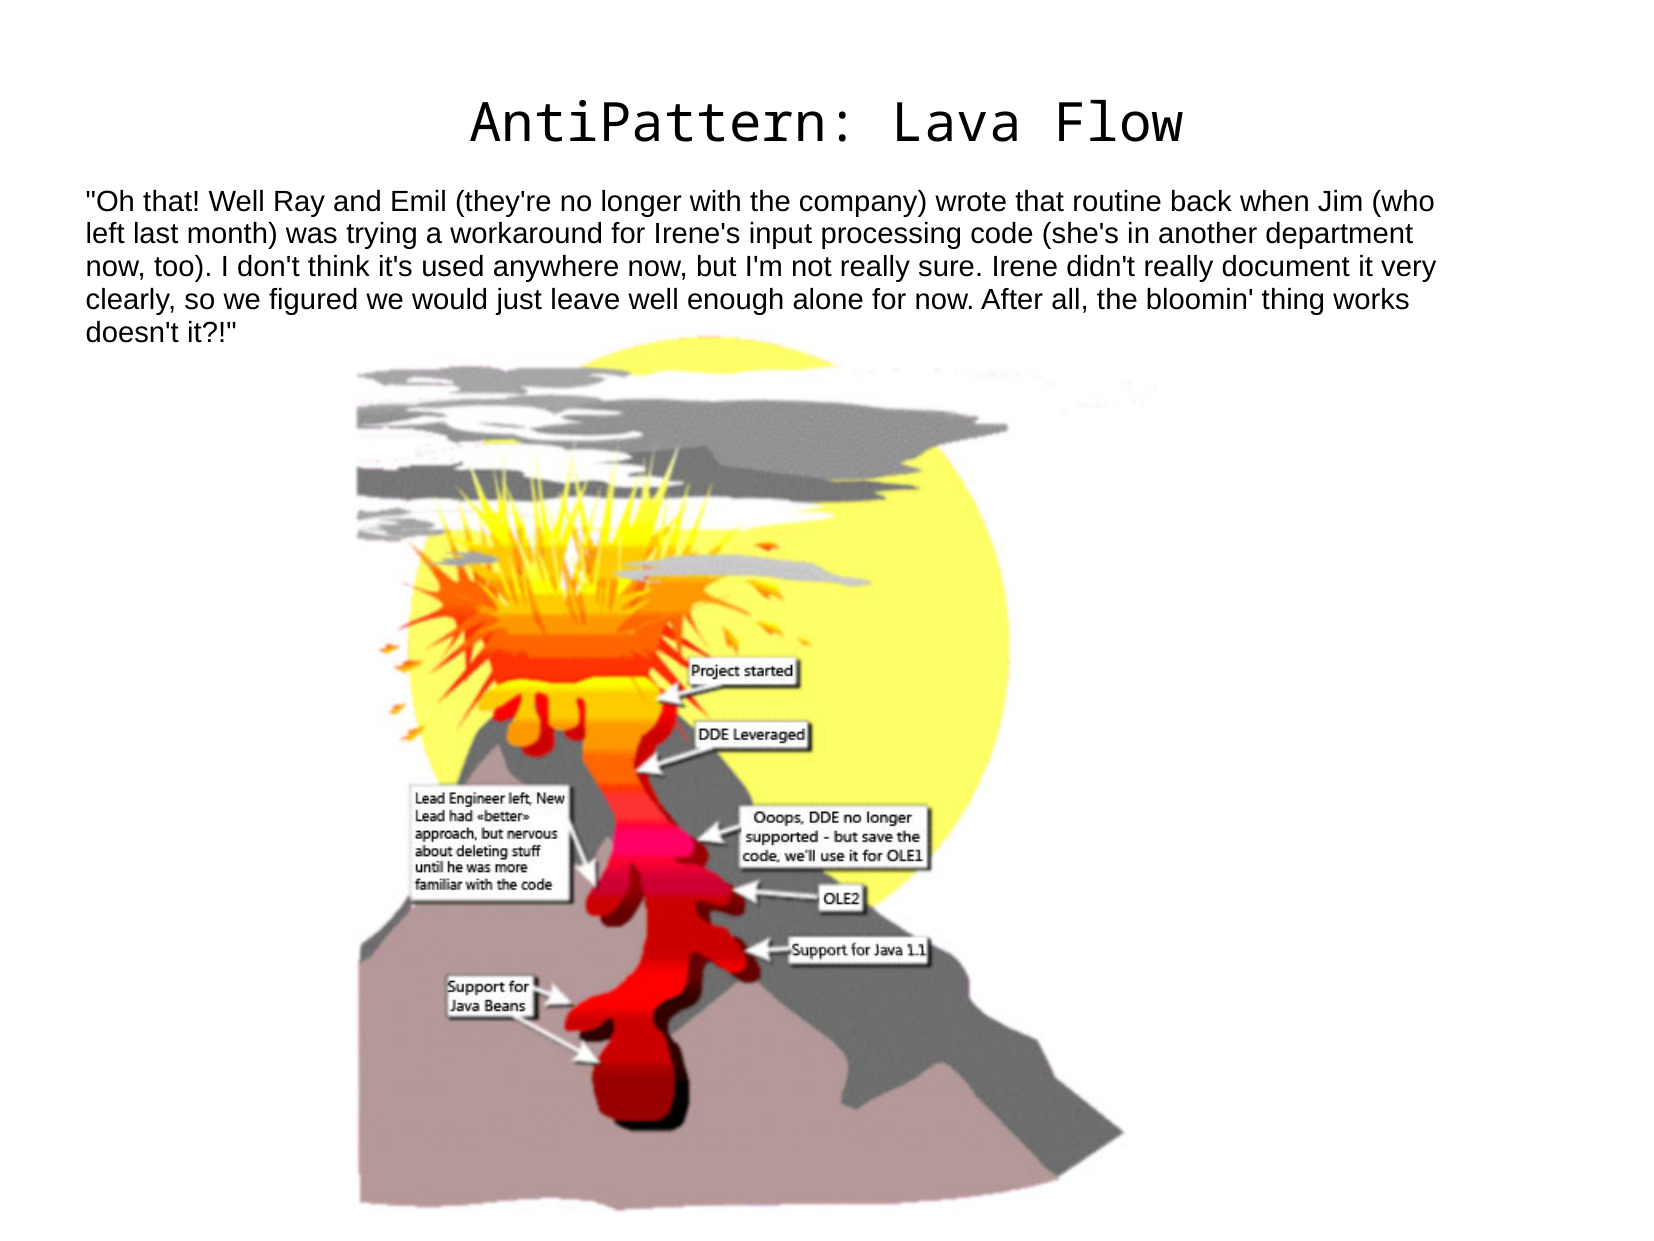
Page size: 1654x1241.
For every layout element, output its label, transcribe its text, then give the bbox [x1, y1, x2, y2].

text_box "Oh that! Well Ray and Emil (they're no longer with the company) wrote that routine back when Jim (who left last month) was trying a workaround for Irene's input processing code (she's in another department now, too). I don't think it's used anywhere now, but I'm not really sure. Irene didn't really document it very clearly, so we figured we would just leave well enough alone for now. After all, the bloomin' thing works doesn't it?!" [70, 177, 1489, 360]
picture [354, 360, 1158, 1214]
title AntiPattern: Lava Flow [82, 17, 1571, 225]
